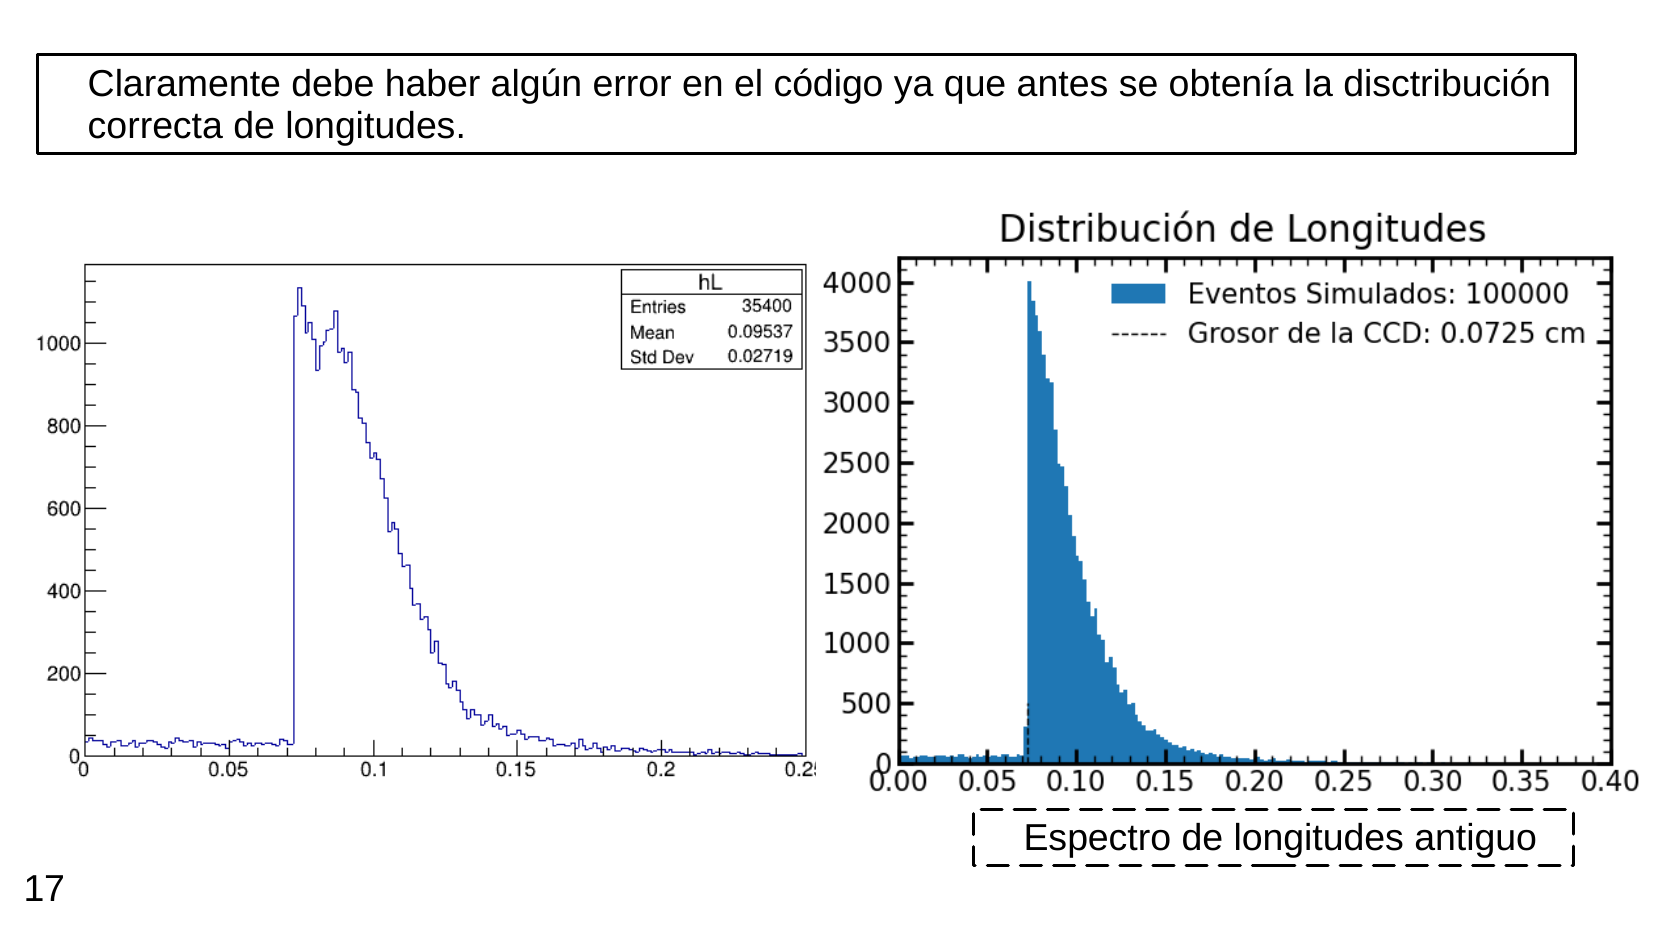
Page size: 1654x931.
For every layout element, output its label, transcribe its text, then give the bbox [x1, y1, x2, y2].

picture [29, 209, 1649, 799]
text_box Claramente debe haber algún error en el código ya que antes se obtenía la disctribución correcta de longitudes. [37, 54, 1576, 154]
text_box <number> [8, 860, 638, 931]
text_box Espectro de longitudes antiguo [973, 809, 1574, 866]
